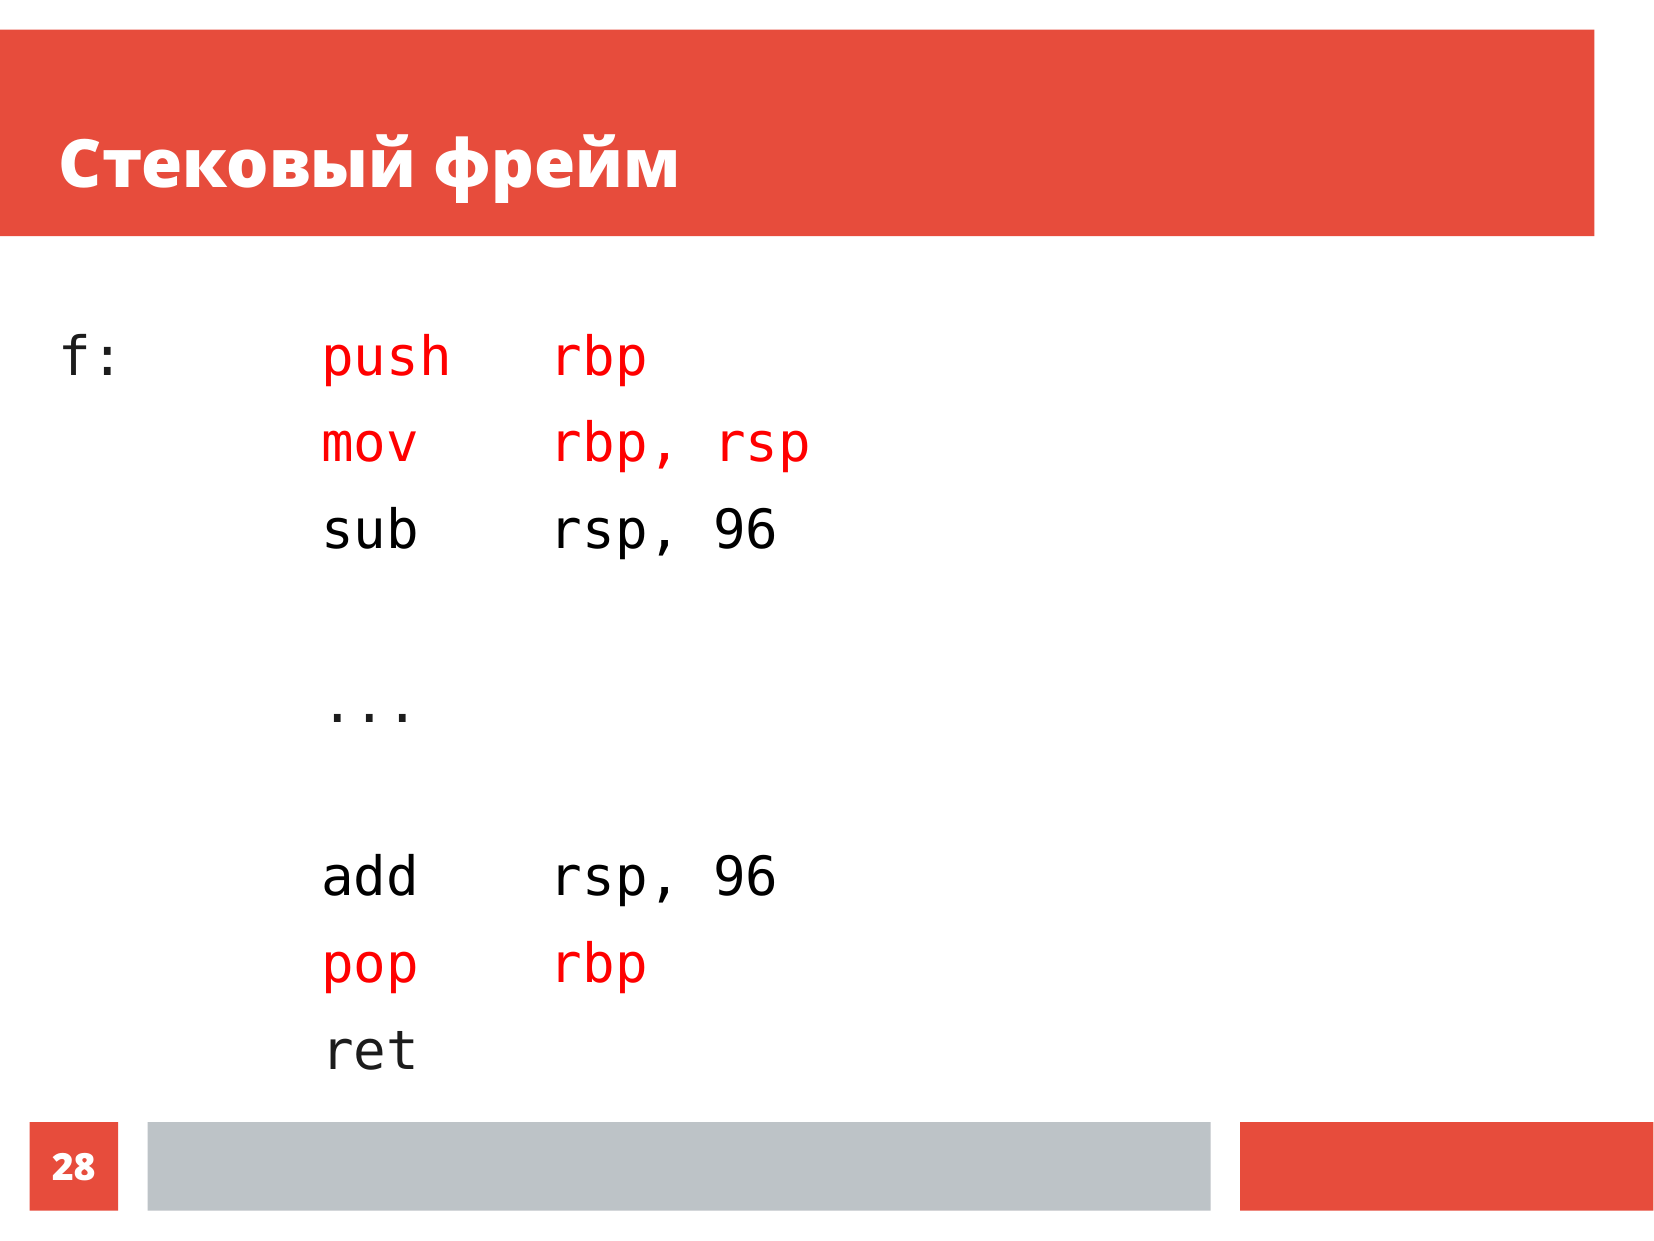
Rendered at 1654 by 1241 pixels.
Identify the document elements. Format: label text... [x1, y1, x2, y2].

title Стековый фрейм [59, 59, 1595, 207]
list f: push rbp mov rbp, rsp sub rsp, 96 ... add rsp, 96 pop rbp ret [59, 324, 1565, 1093]
